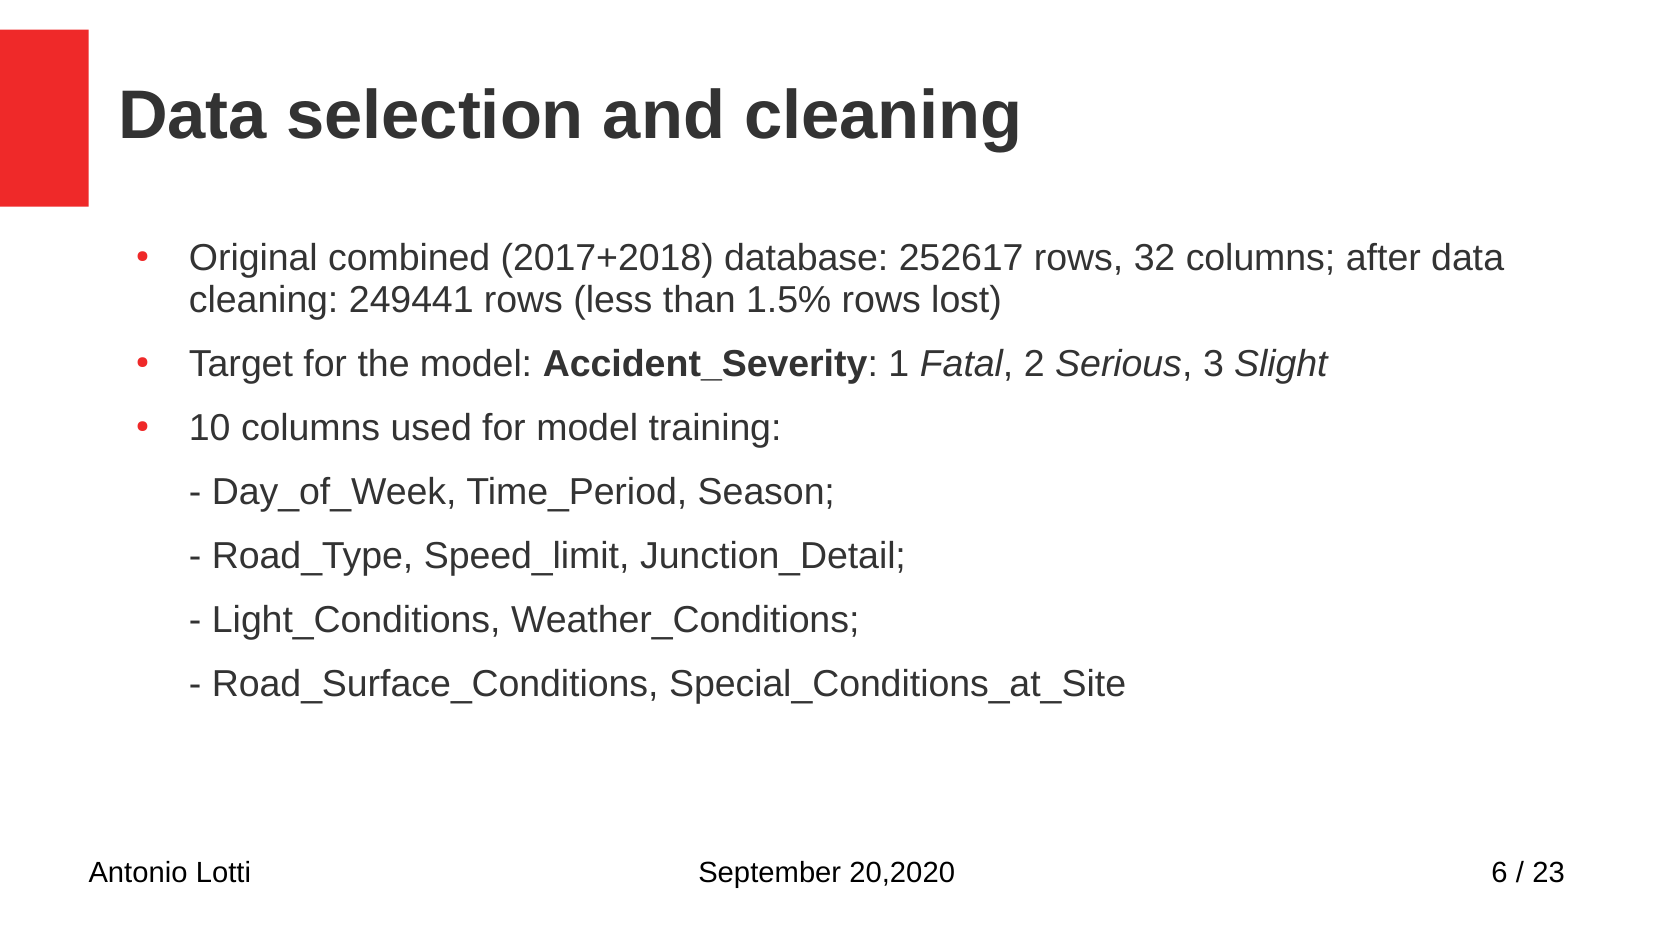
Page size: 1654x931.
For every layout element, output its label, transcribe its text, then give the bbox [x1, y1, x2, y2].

title Data selection and cleaning [118, 37, 1571, 193]
list Original combined (2017+2018) database: 252617 rows, 32 columns; after data cleaning: 249441 rows (less than 1.5% rows lost) Target for the model: Accident_Severity: 1 Fatal, 2 Serious, 3 Slight 10 columns used for model training: - Day_of_Week, Time_Period, Season; - Road_Type, Speed_limit, Junction_Detail; - Light_Conditions, Weather_Conditions; - Road_Surface_Conditions, Special_Conditions_at_Site [118, 236, 1536, 682]
